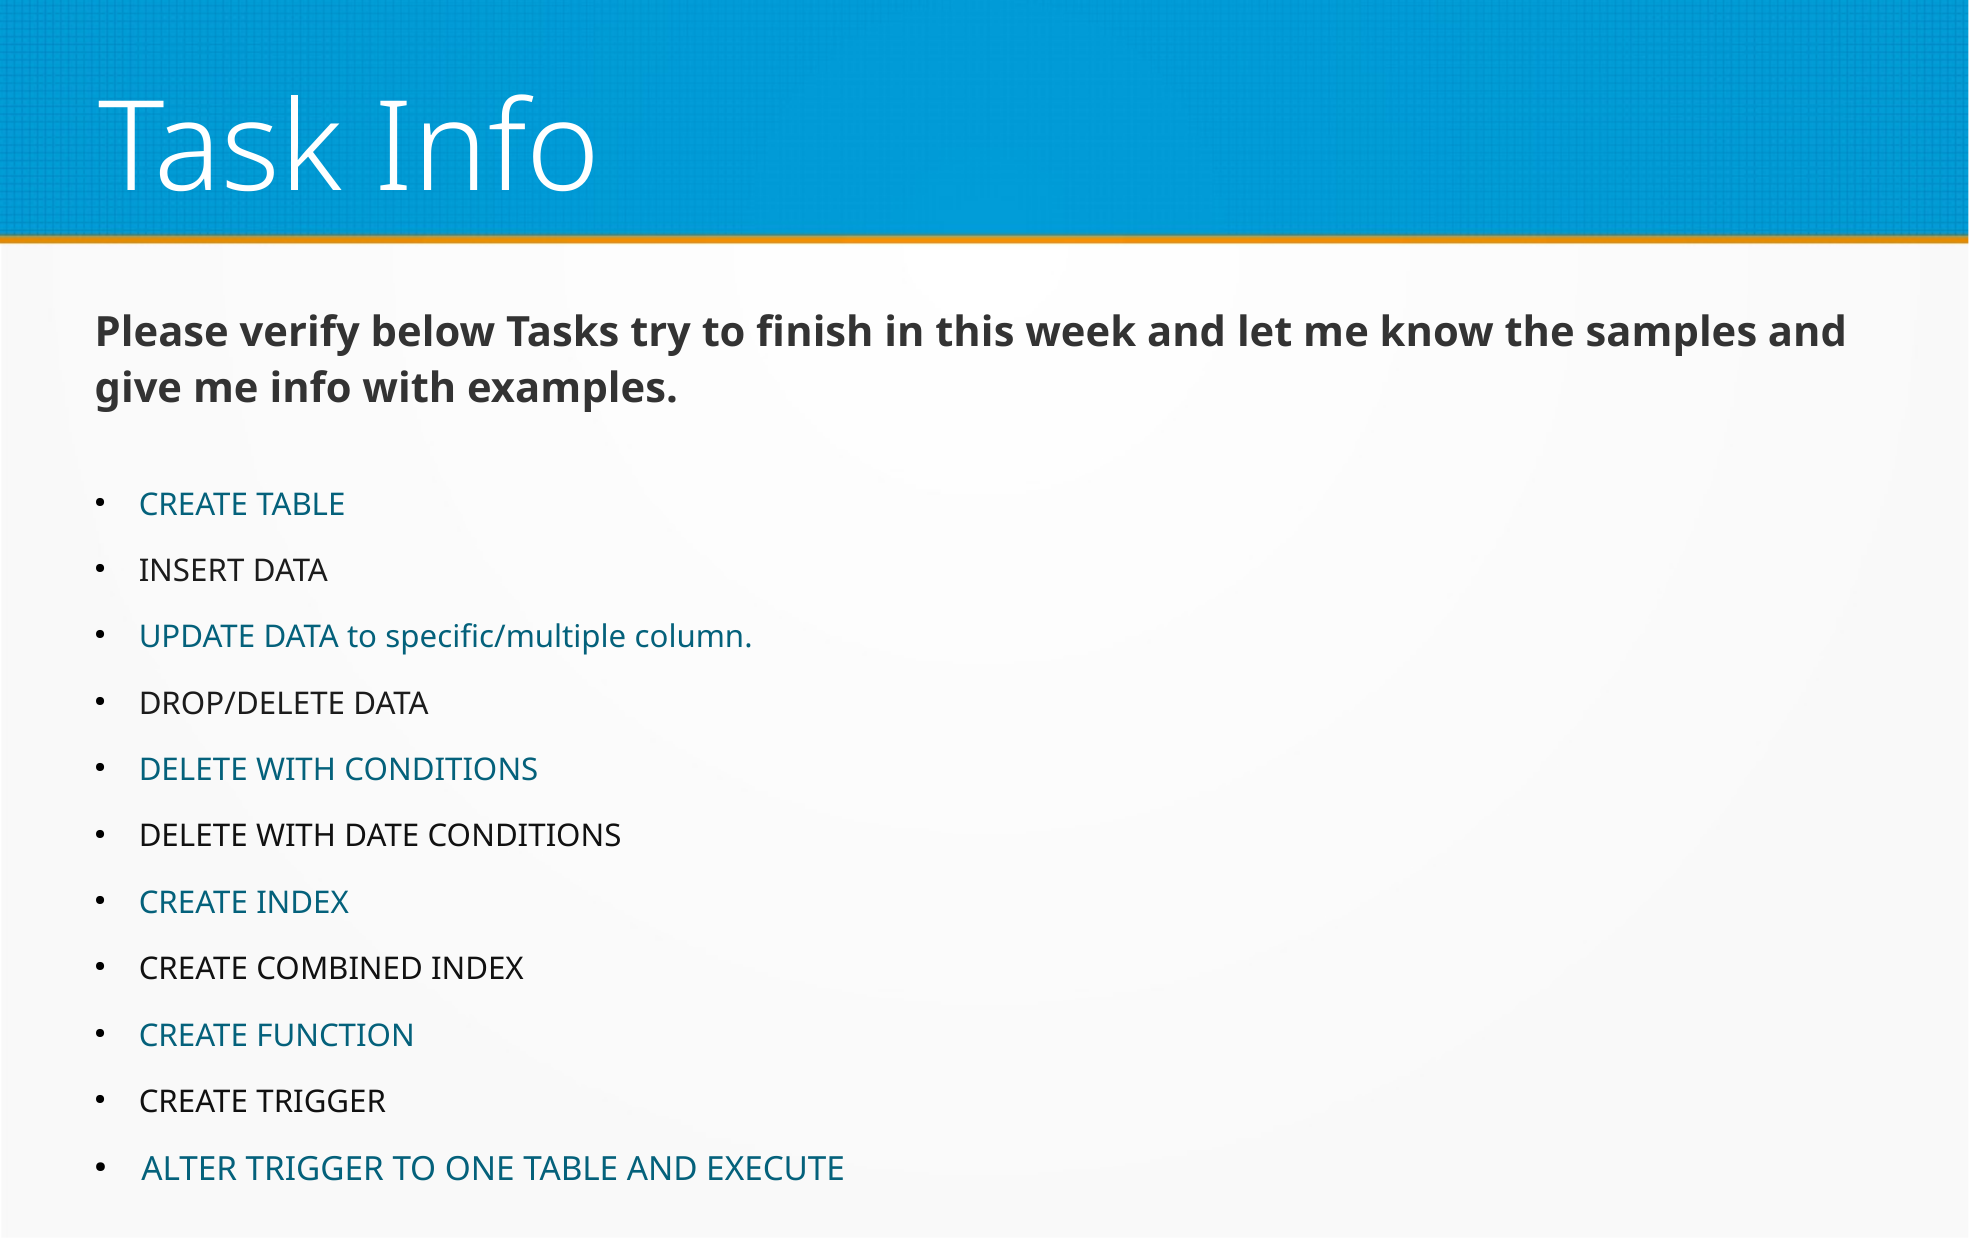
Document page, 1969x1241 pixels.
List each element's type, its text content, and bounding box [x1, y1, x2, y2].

subtitle Please verify below Tasks try to finish in this week and let me know the samples and give me info with examples. CREATE TABLE INSERT DATA UPDATE DATA to specific/multiple column. DROP/DELETE DATA DELETE WITH CONDITIONS DELETE WITH DATE CONDITIONS CREATE INDEX CREATE COMBINED INDEX CREATE FUNCTION CREATE TRIGGER ALTER TRIGGER TO ONE TABLE AND EXECUTE [94, 348, 1857, 1144]
title Task Info [98, 19, 1870, 227]
picture [0, 233, 1969, 1241]
